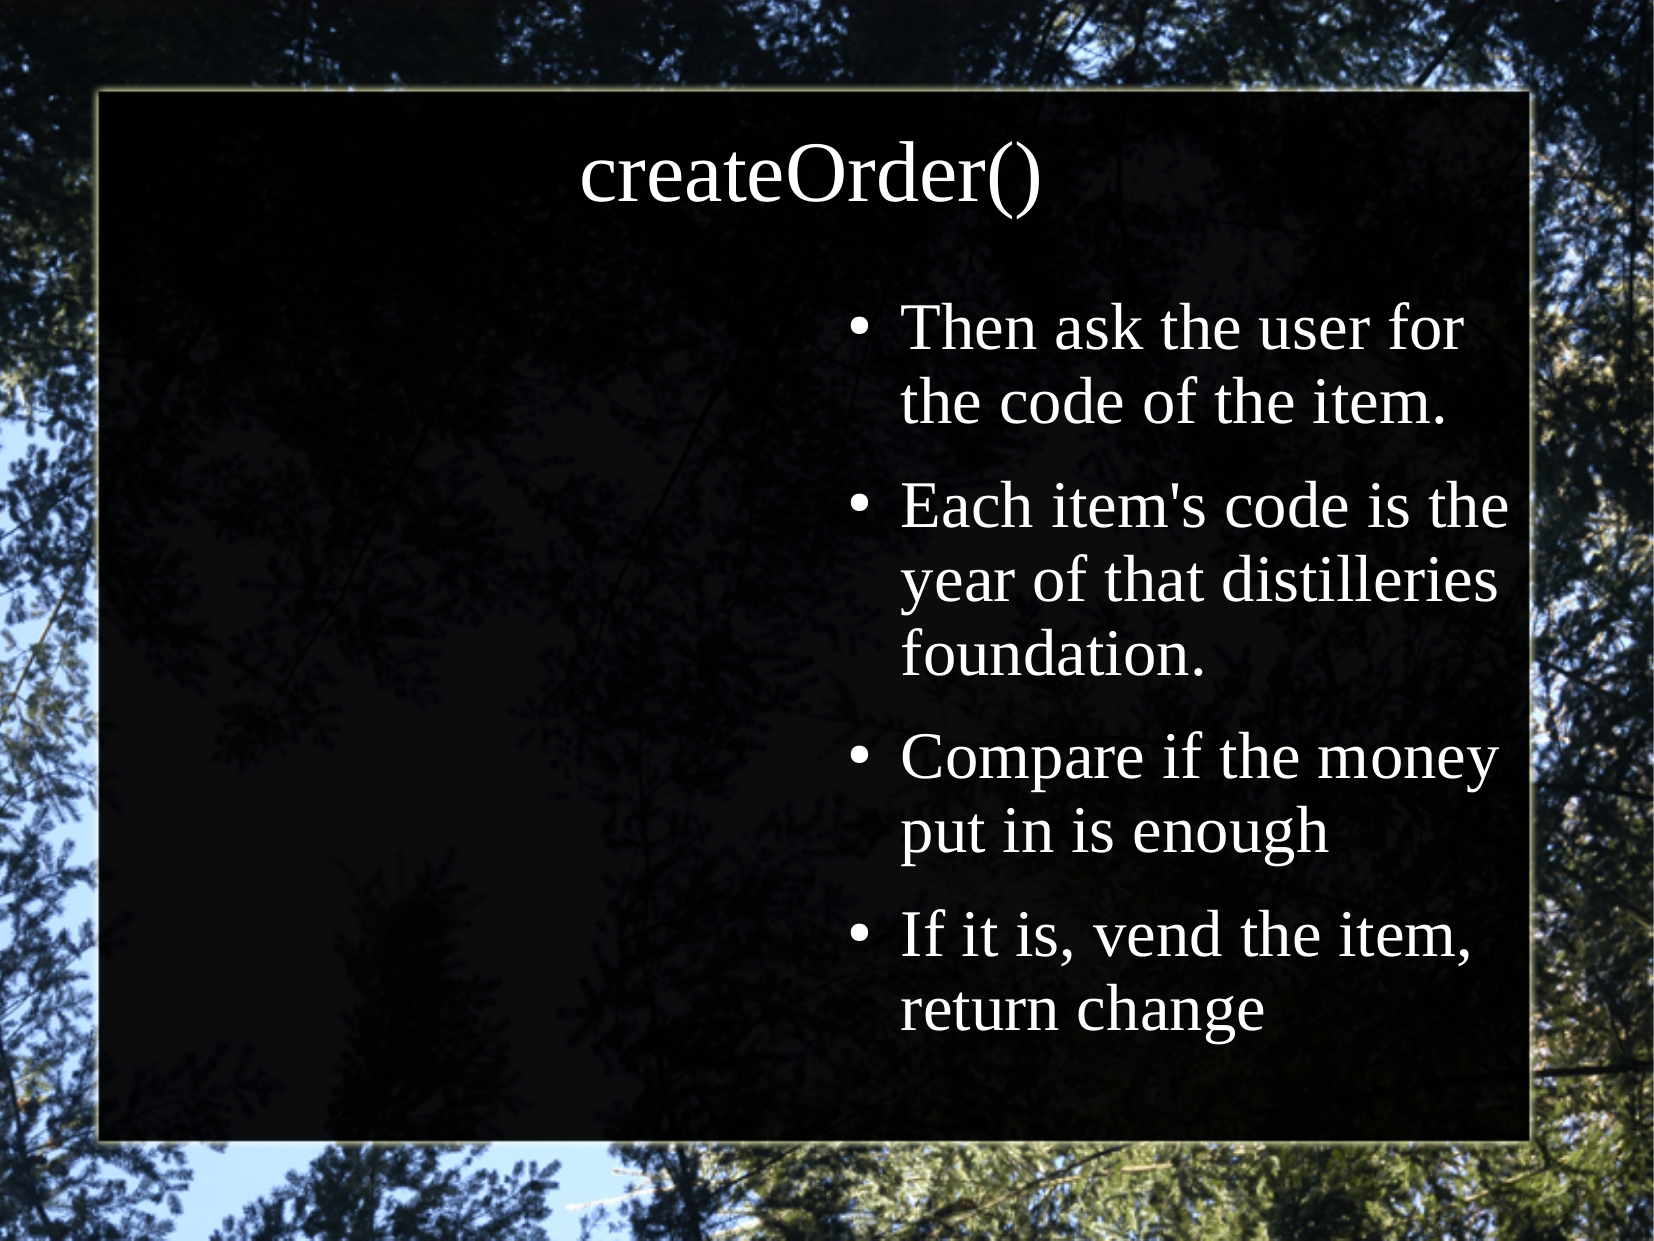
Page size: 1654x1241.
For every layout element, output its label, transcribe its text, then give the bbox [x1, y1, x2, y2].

title createOrder() [88, 88, 1536, 257]
picture [0, 0, 1654, 1241]
list Then ask the user for the code of the item. Each item's code is the year of that distilleries foundation. Compare if the money put in is enough If it is, vend the item, return change [829, 290, 1536, 1123]
